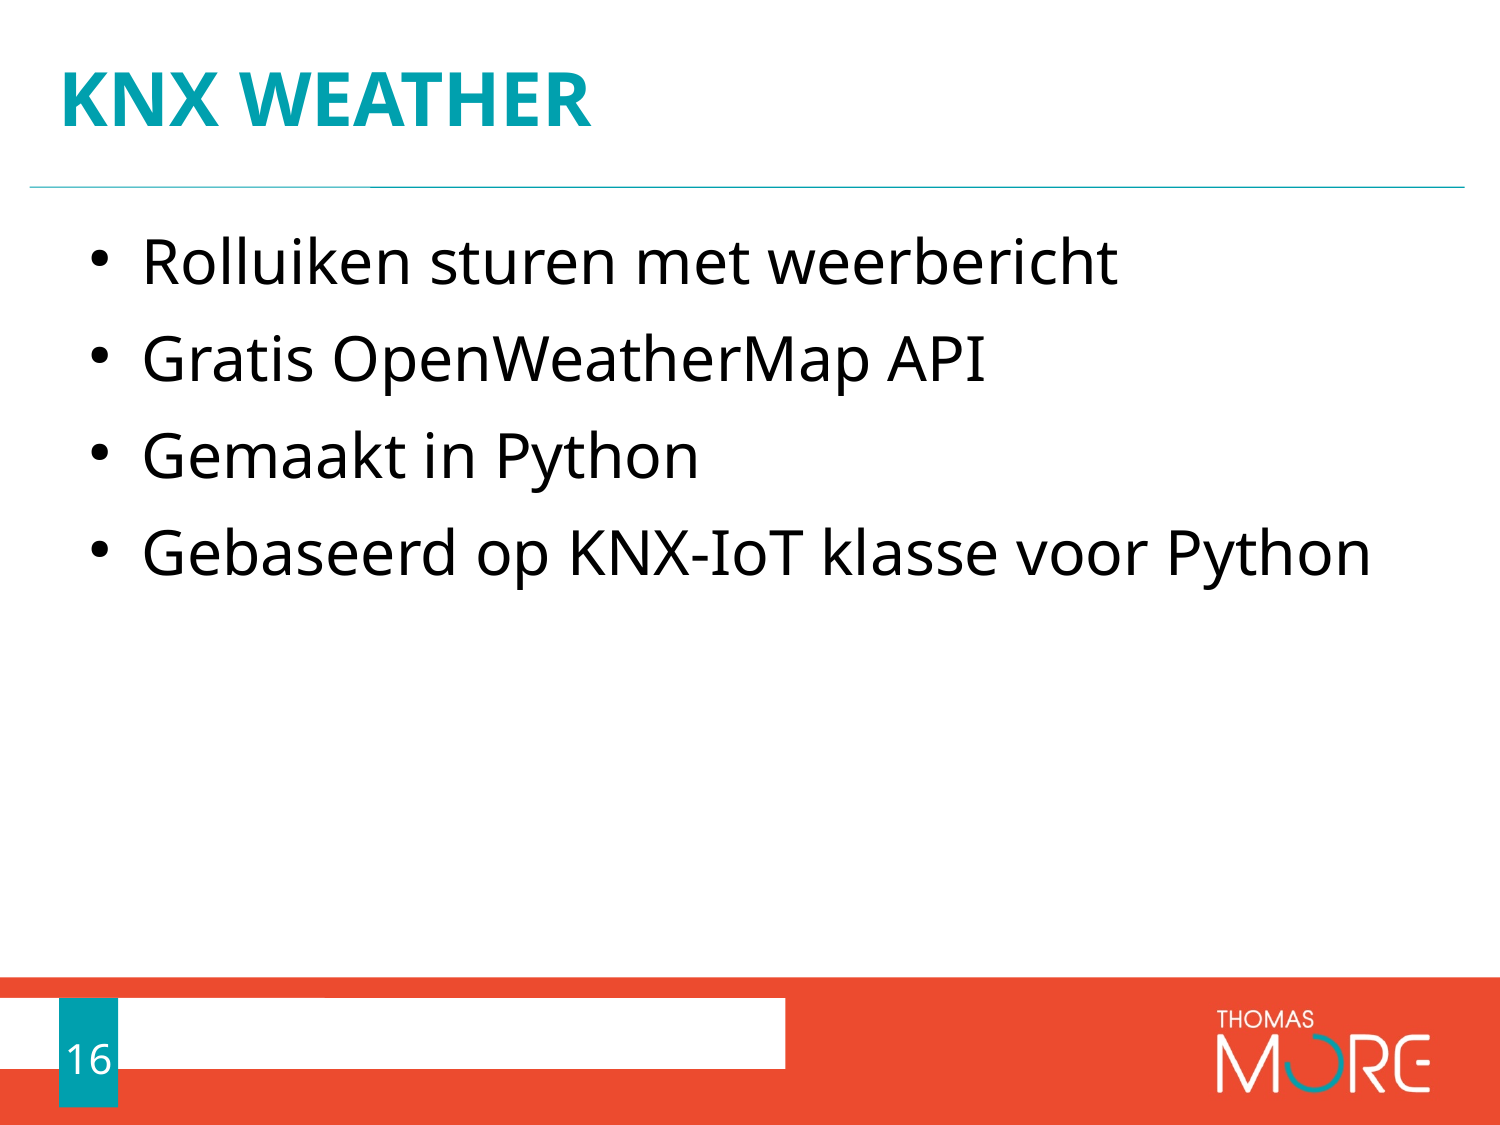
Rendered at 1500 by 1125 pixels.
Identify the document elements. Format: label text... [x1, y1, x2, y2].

picture [1187, 980, 1459, 1122]
list Rolluiken sturen met weerbericht Gratis OpenWeatherMap API Gemaakt in Python Gebaseerd op KNX-IoT klasse voor Python [0, 188, 1500, 916]
title KNX weather [0, 0, 1500, 188]
slide_number <number> [59, 998, 119, 1108]
footer [123, 998, 786, 1069]
